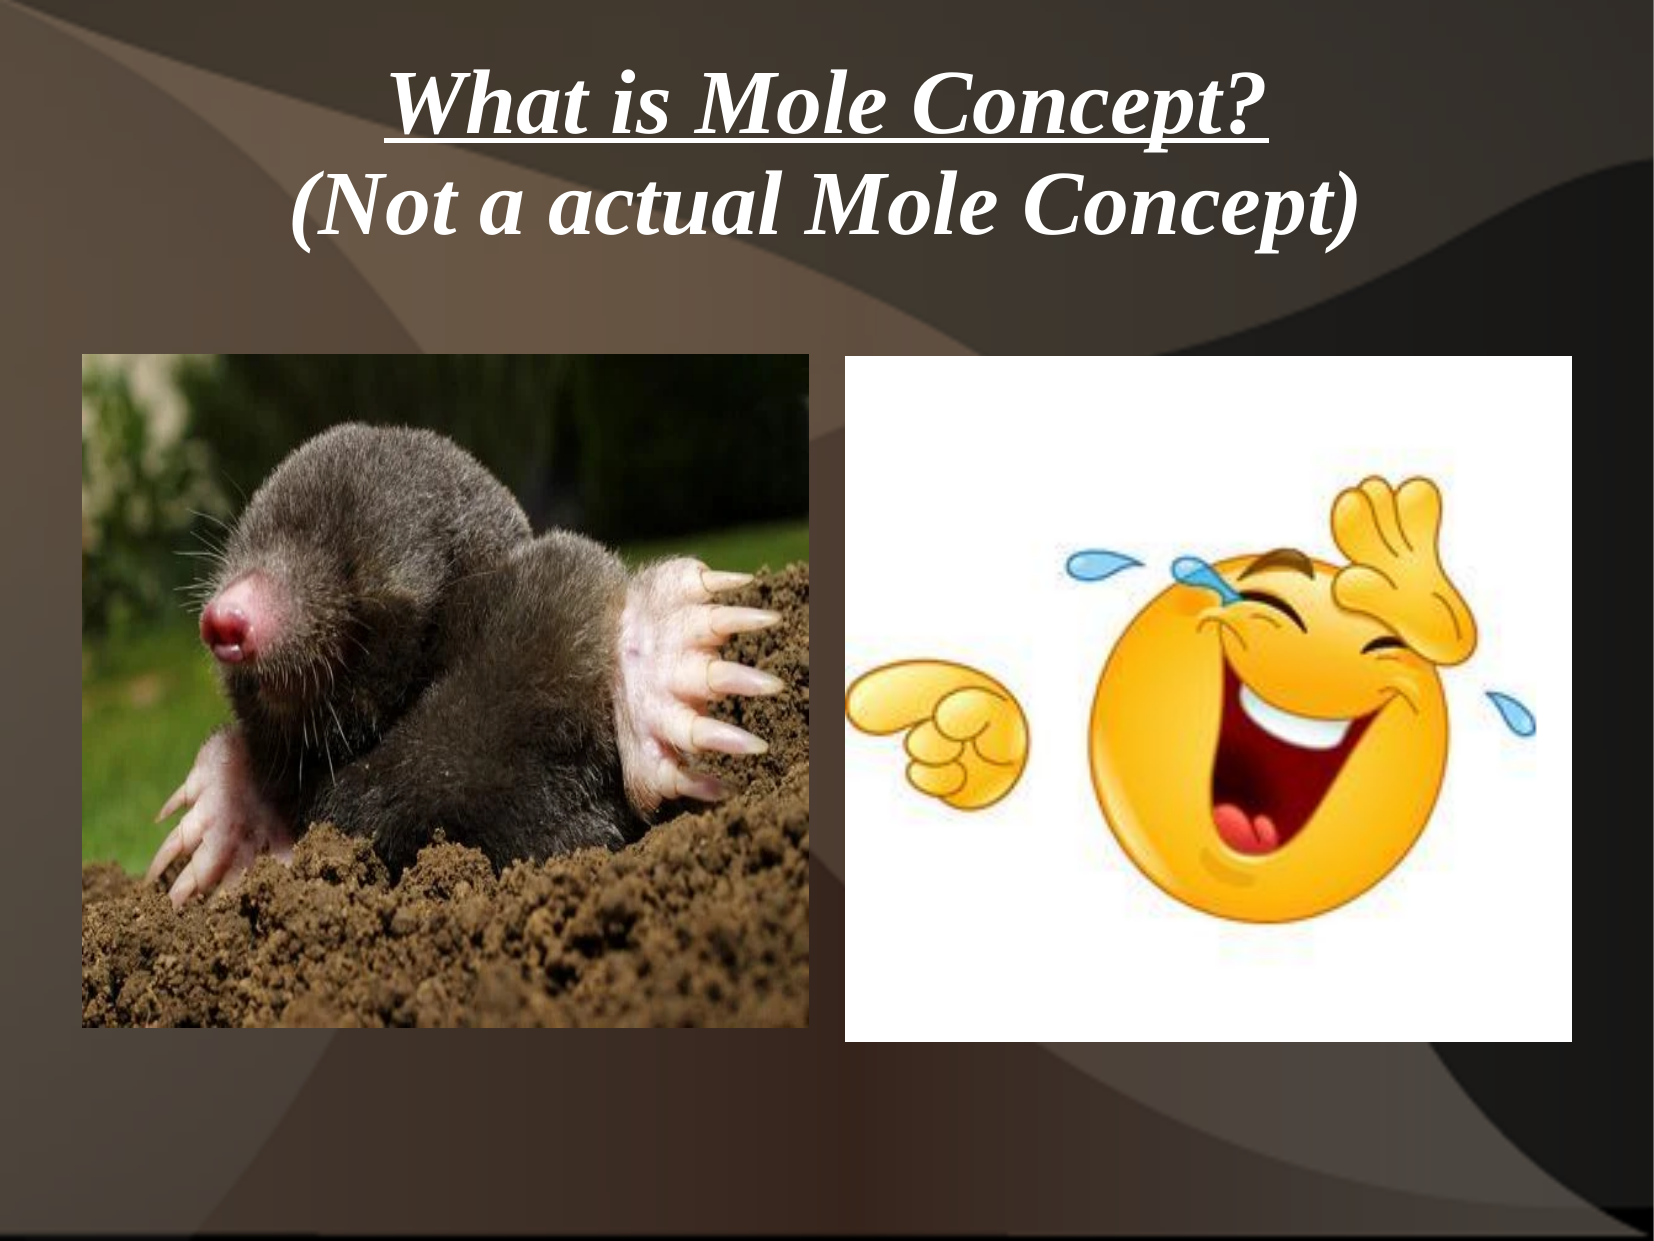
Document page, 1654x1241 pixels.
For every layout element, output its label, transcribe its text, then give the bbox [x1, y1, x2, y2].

picture [0, 0, 1654, 1241]
title What is Mole Concept? (Not a actual Mole Concept) [82, 49, 1571, 257]
